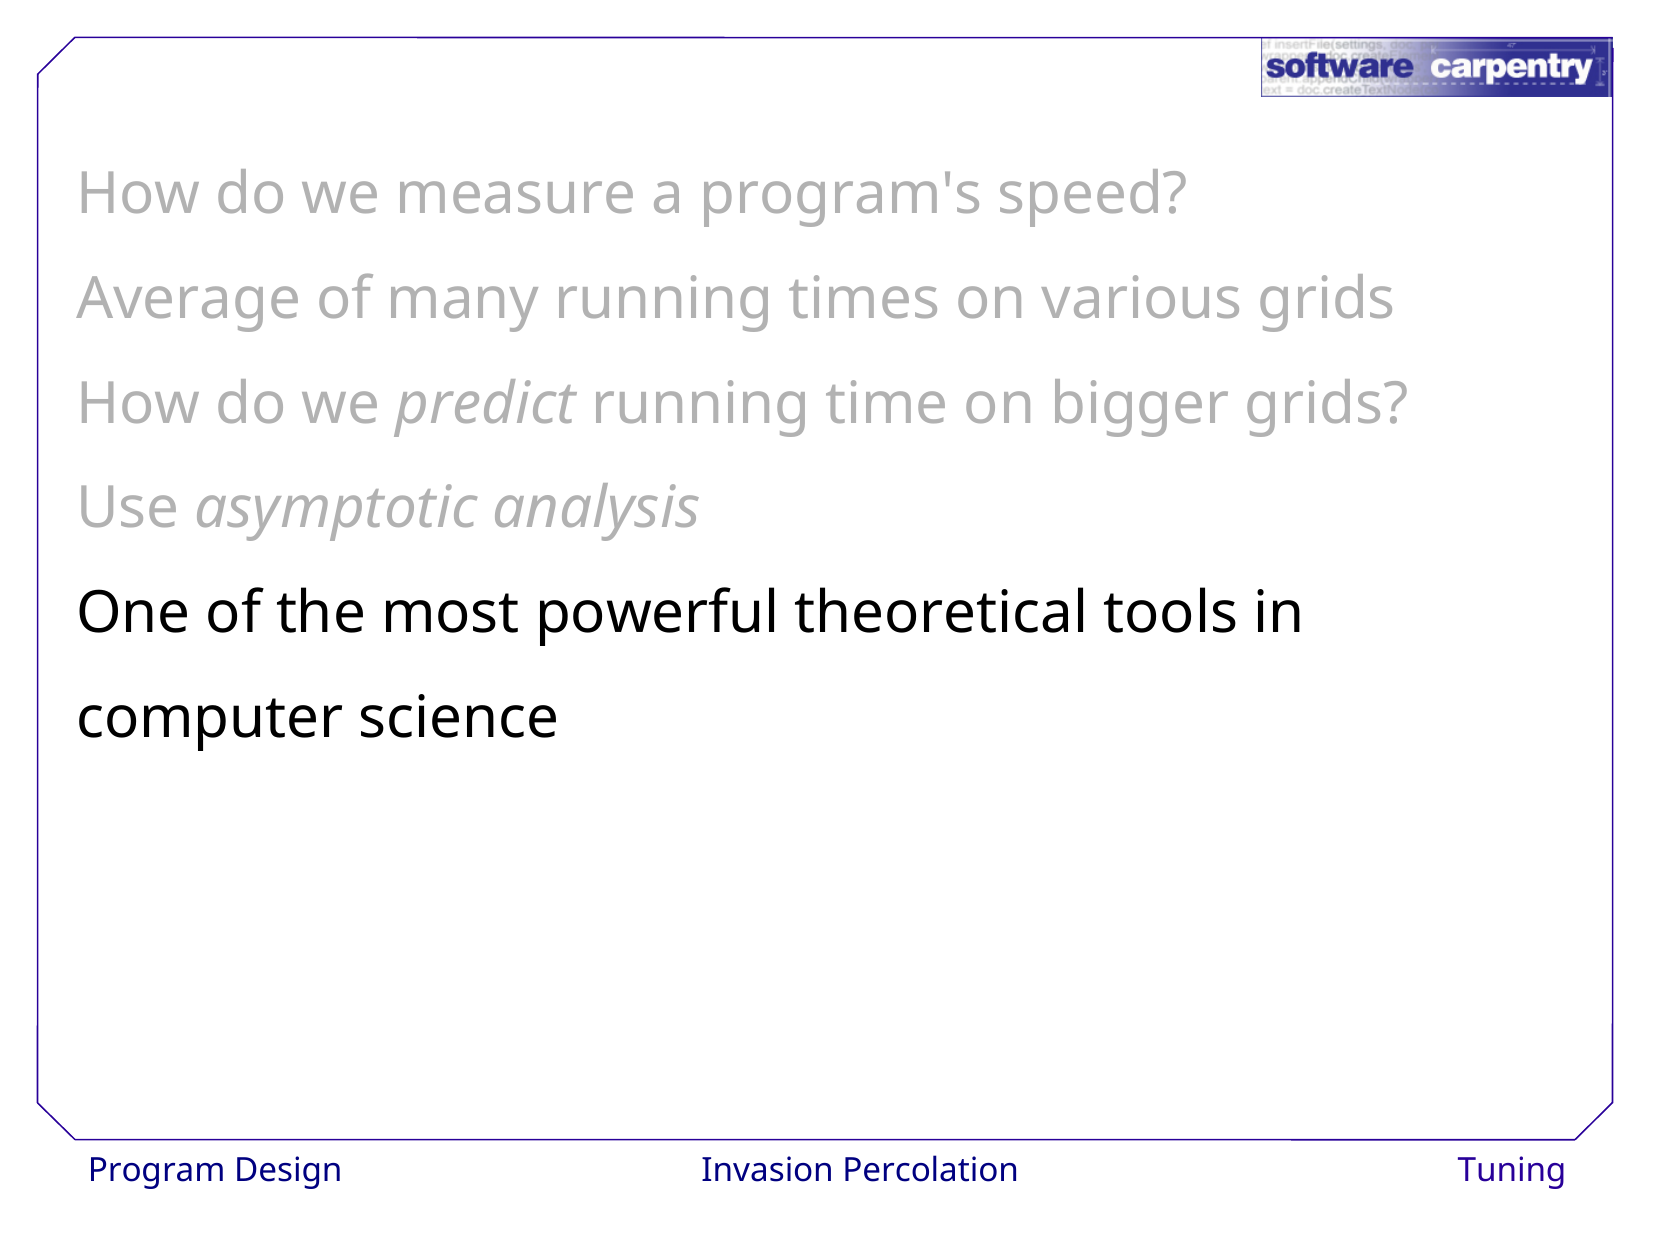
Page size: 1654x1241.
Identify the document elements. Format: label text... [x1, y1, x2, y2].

text_box How do we measure a program's speed? Average of many running times on various grids How do we predict running time on bigger grids? Use asymptotic analysis One of the most powerful theoretical tools in computer science [61, 112, 1574, 758]
picture [1261, 39, 1613, 97]
